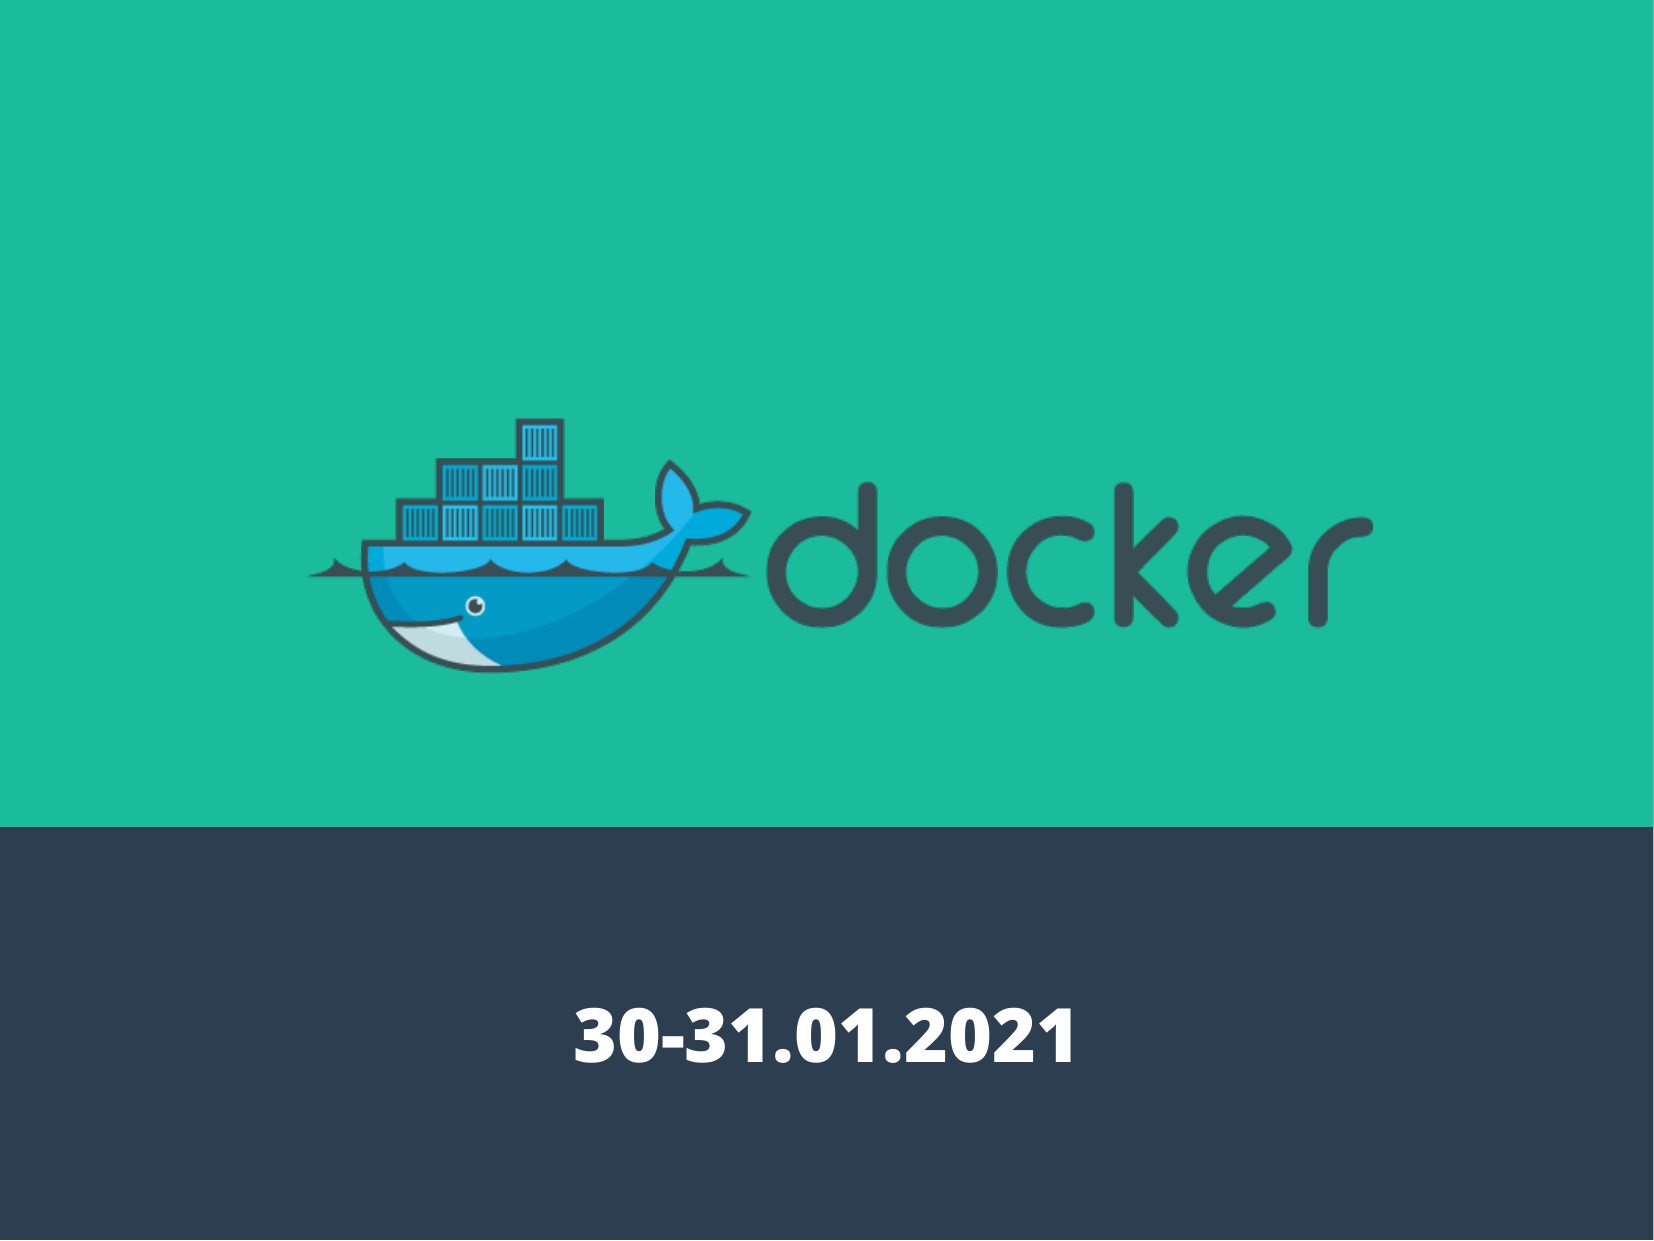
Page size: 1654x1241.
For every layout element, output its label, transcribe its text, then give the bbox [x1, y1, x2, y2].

title 30-31.01.2021 [59, 929, 1595, 1087]
picture [307, 418, 1373, 674]
